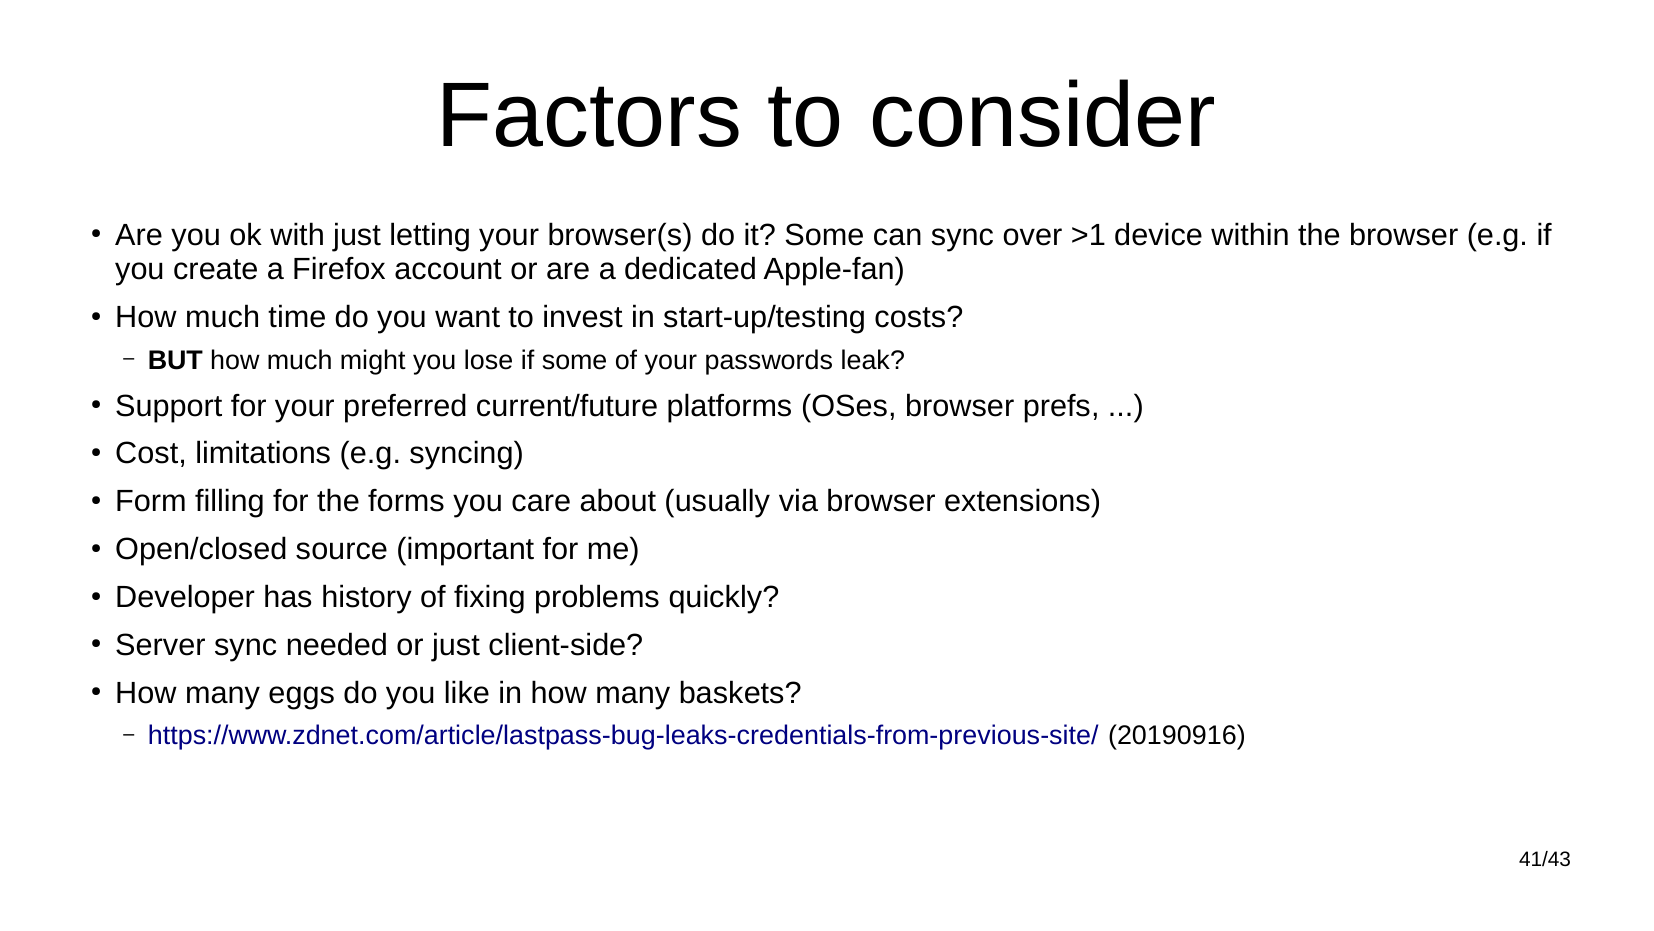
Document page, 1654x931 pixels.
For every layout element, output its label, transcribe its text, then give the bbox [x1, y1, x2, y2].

list Are you ok with just letting your browser(s) do it? Some can sync over >1 device within the browser (e.g. if you create a Firefox account or are a dedicated Apple-fan) How much time do you want to invest in start-up/testing costs? BUT how much might you lose if some of your passwords leak? Support for your preferred current/future platforms (OSes, browser prefs, ...) Cost, limitations (e.g. syncing) Form filling for the forms you care about (usually via browser extensions) Open/closed source (important for me) Developer has history of fixing problems quickly? Server sync needed or just client-side? How many eggs do you like in how many baskets? https://www.zdnet.com/article/lastpass-bug-leaks-credentials-from-previous-site/ (20190916) [82, 217, 1571, 758]
title Factors to consider [82, 37, 1571, 193]
